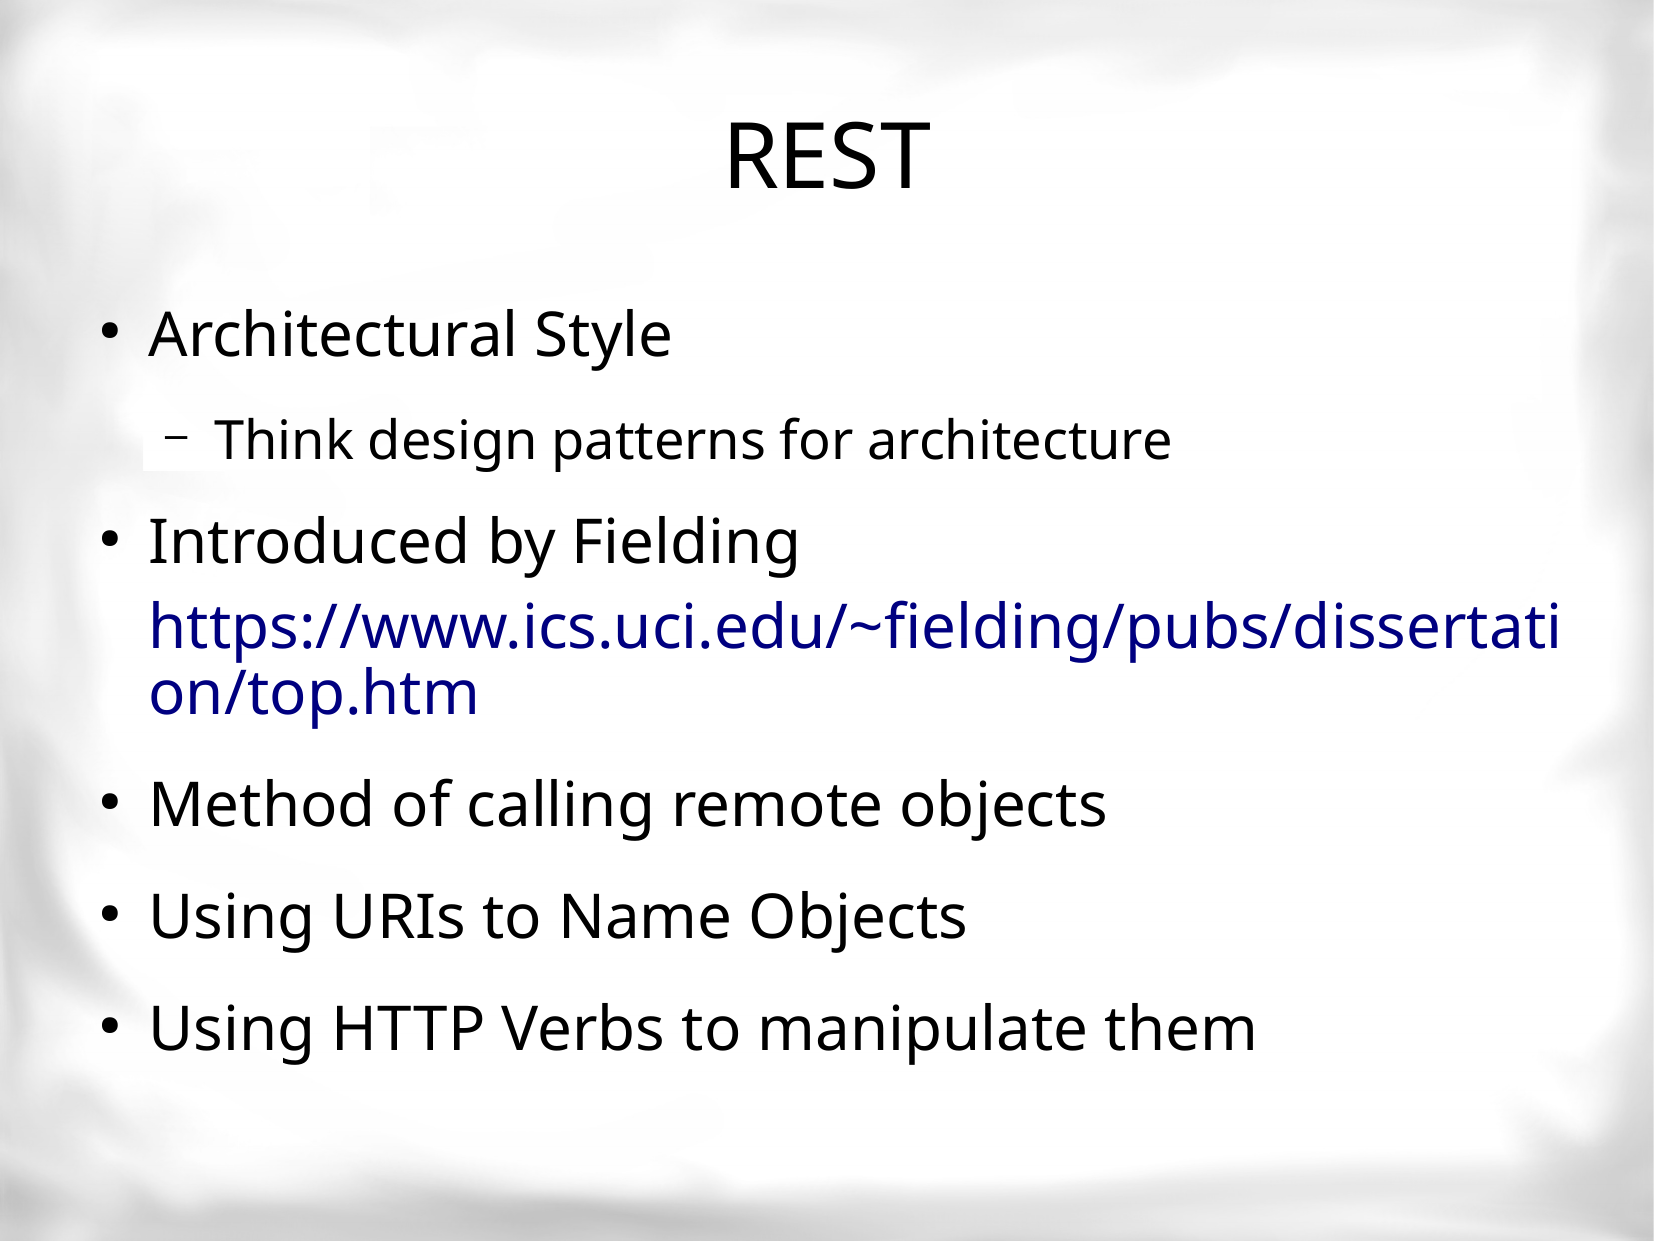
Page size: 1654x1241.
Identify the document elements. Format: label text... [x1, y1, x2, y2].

title REST [82, 49, 1571, 257]
picture [0, 0, 1654, 1241]
list Architectural Style Think design patterns for architecture Introduced by Fielding https://www.ics.uci.edu/~fielding/pubs/dissertation/top.htm Method of calling remote objects Using URIs to Name Objects Using HTTP Verbs to manipulate them [82, 290, 1571, 1010]
